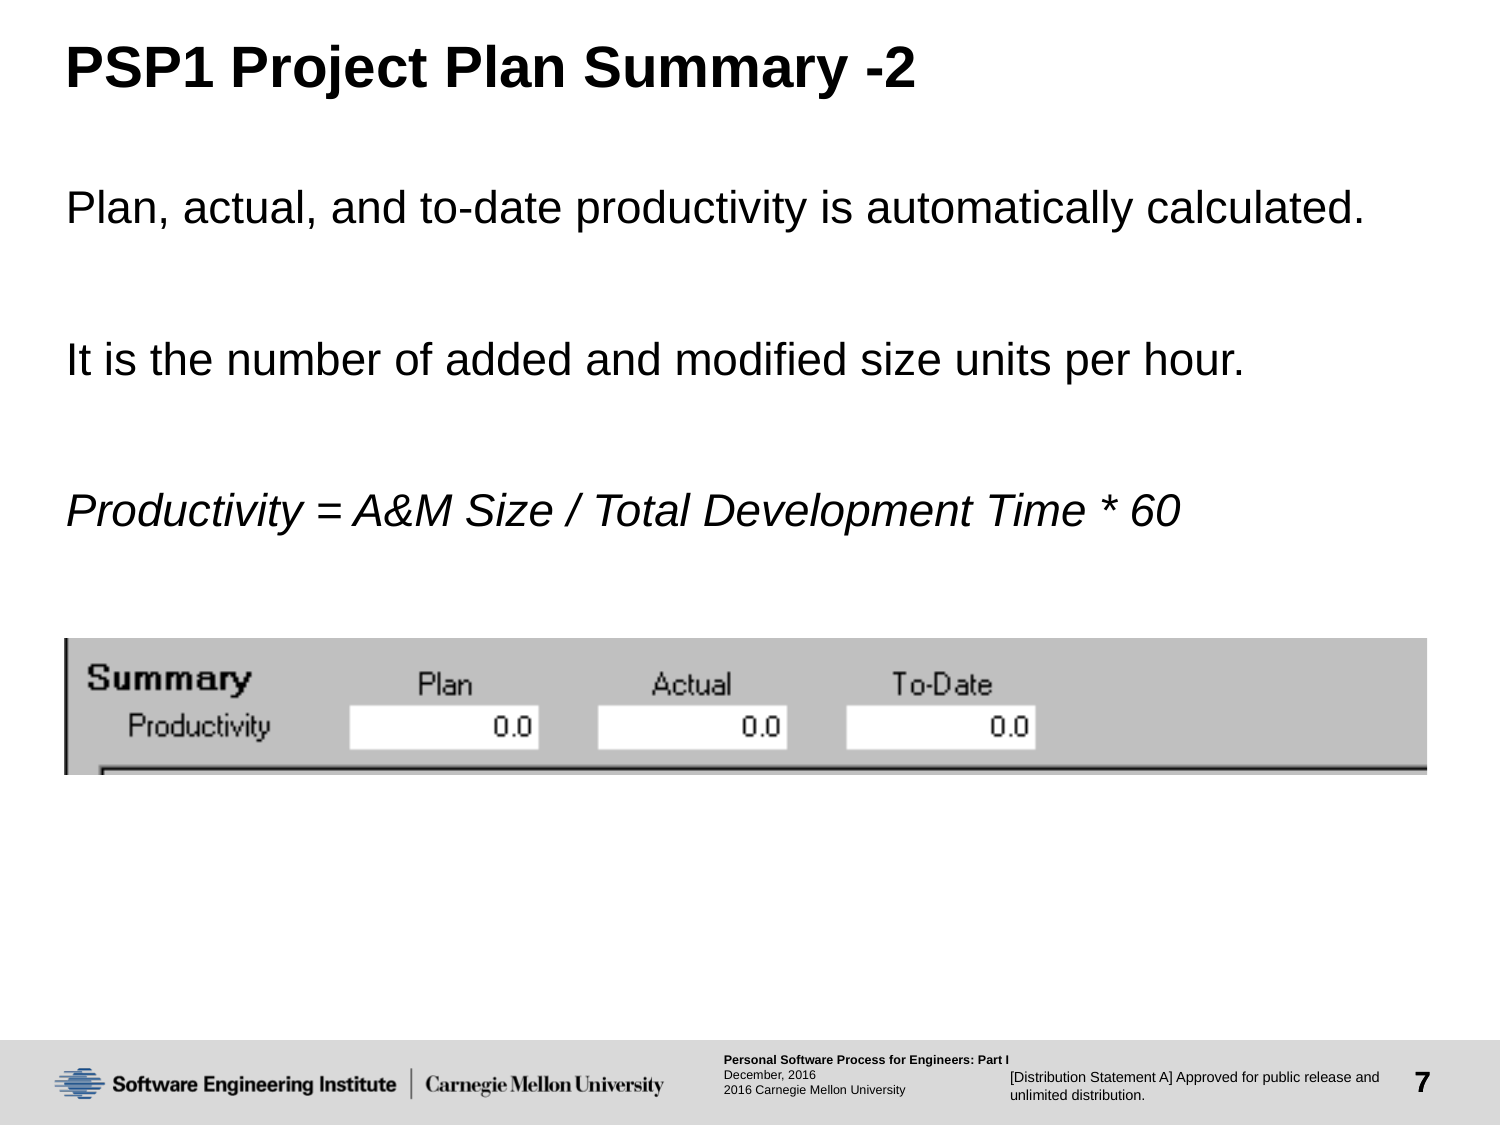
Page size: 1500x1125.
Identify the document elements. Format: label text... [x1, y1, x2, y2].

title PSP1 Project Plan Summary -2 [65, 37, 1313, 148]
picture [64, 638, 1428, 775]
picture [46, 1061, 673, 1104]
list Plan, actual, and to-date productivity is automatically calculated. It is the number of added and modified size units per hour. Productivity = A&M Size / Total Development Time * 60 [65, 177, 1431, 1000]
